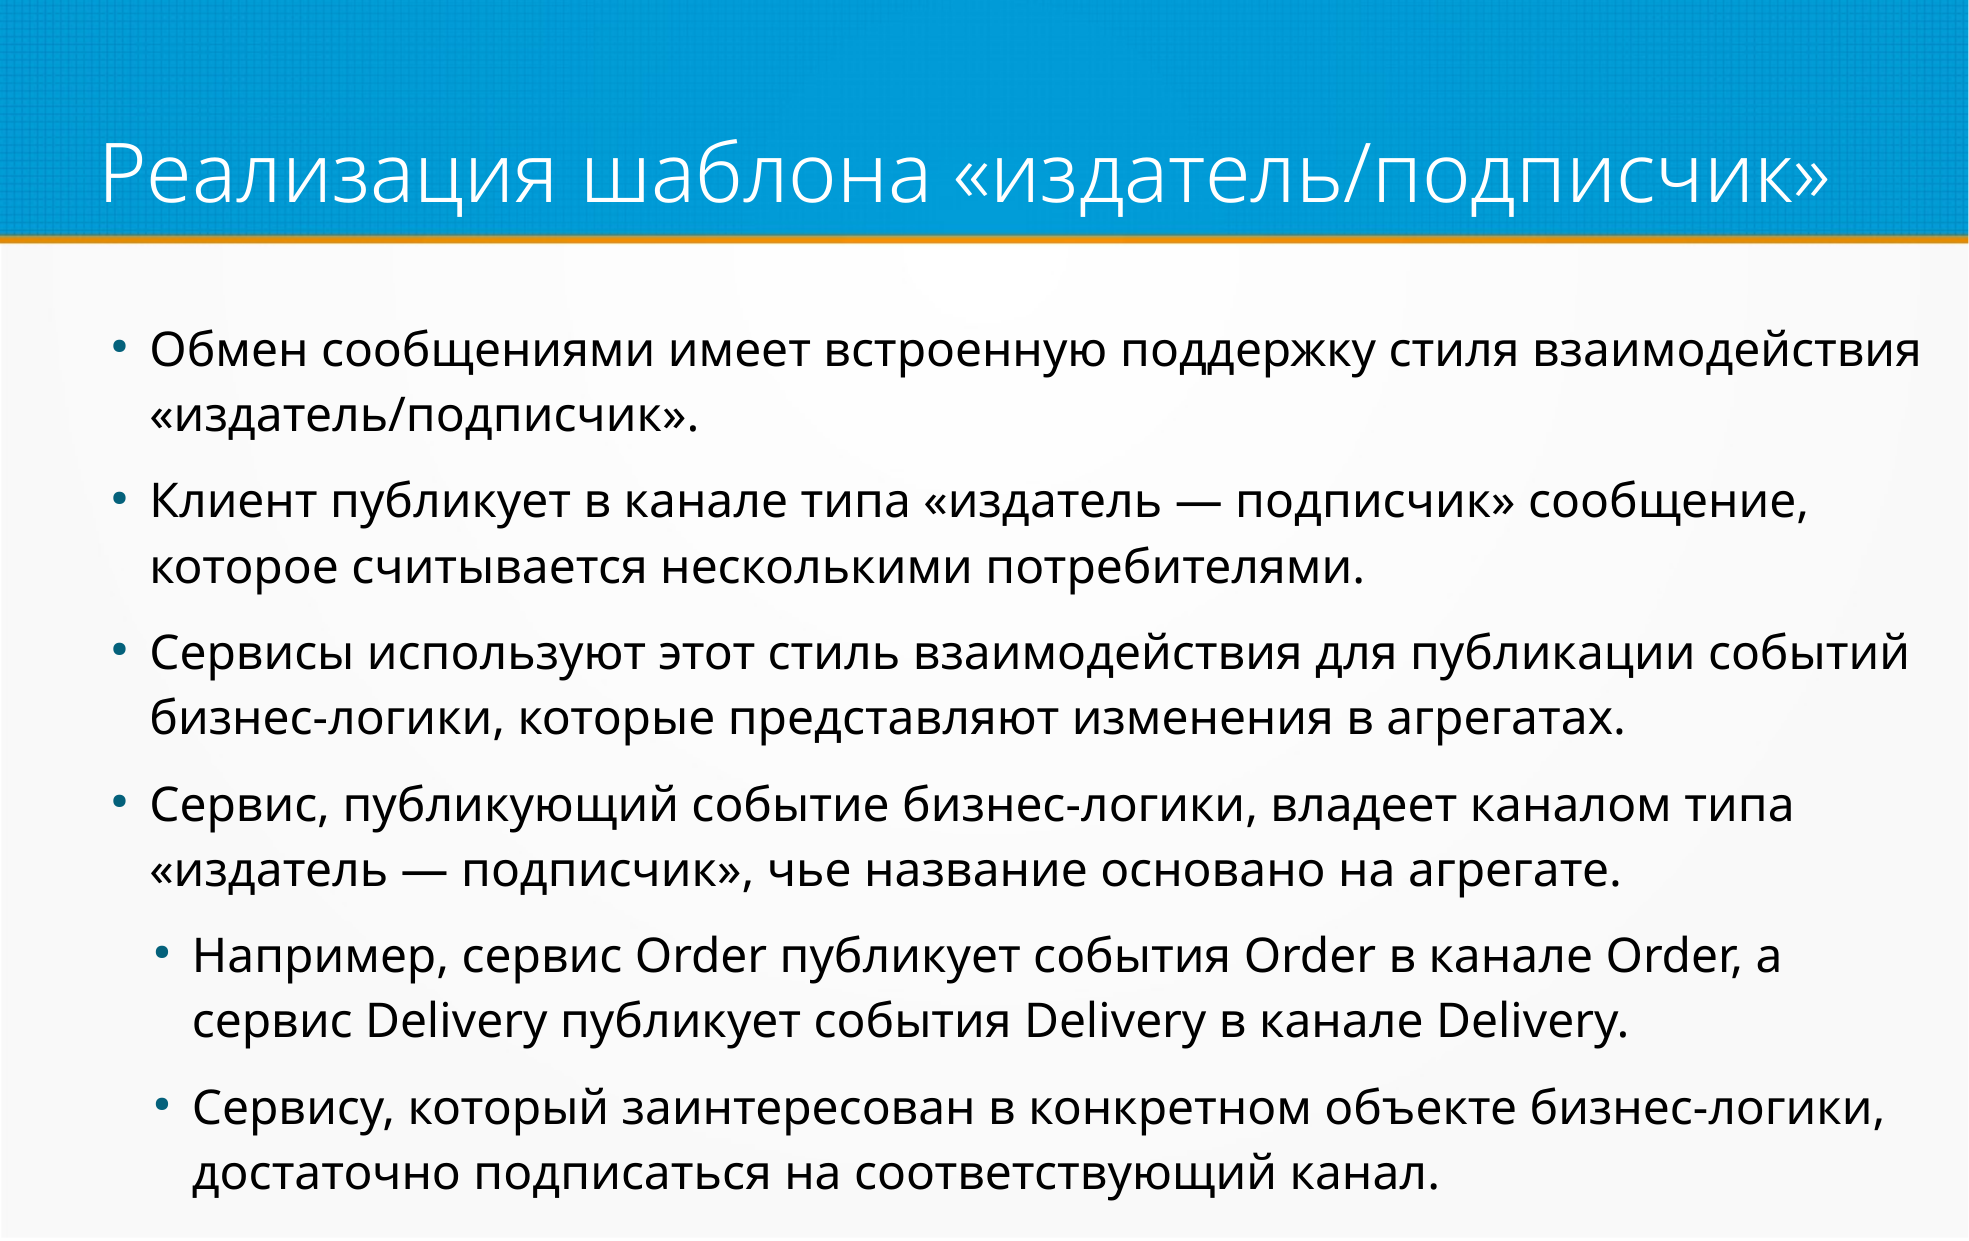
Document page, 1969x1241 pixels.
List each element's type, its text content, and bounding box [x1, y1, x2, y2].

title Реализация шаблона «издатель/подписчик» [98, 19, 1870, 227]
picture [0, 233, 1969, 1241]
list Обмен сообщениями имеет встроенную поддержку стиля взаимодействия «издатель/подписчик». Клиент публикует в канале типа «издатель — подписчик» сообщение, которое считывается несколькими потребителями. Сервисы используют этот стиль взаимодействия для публикации событий бизнес-логики, которые представляют изменения в агрегатах. Сервис, публикующий событие бизнес-логики, владеет каналом типа «издатель — подписчик», чье название основано на агрегате. Например, сервис Order публикует события Order в канале Order, а сервис Delivery публикует события Delivery в канале Delivery. Сервису, который заинтересован в конкретном объекте бизнес-логики, достаточно подписаться на соответствующий канал. [98, 315, 1926, 1205]
